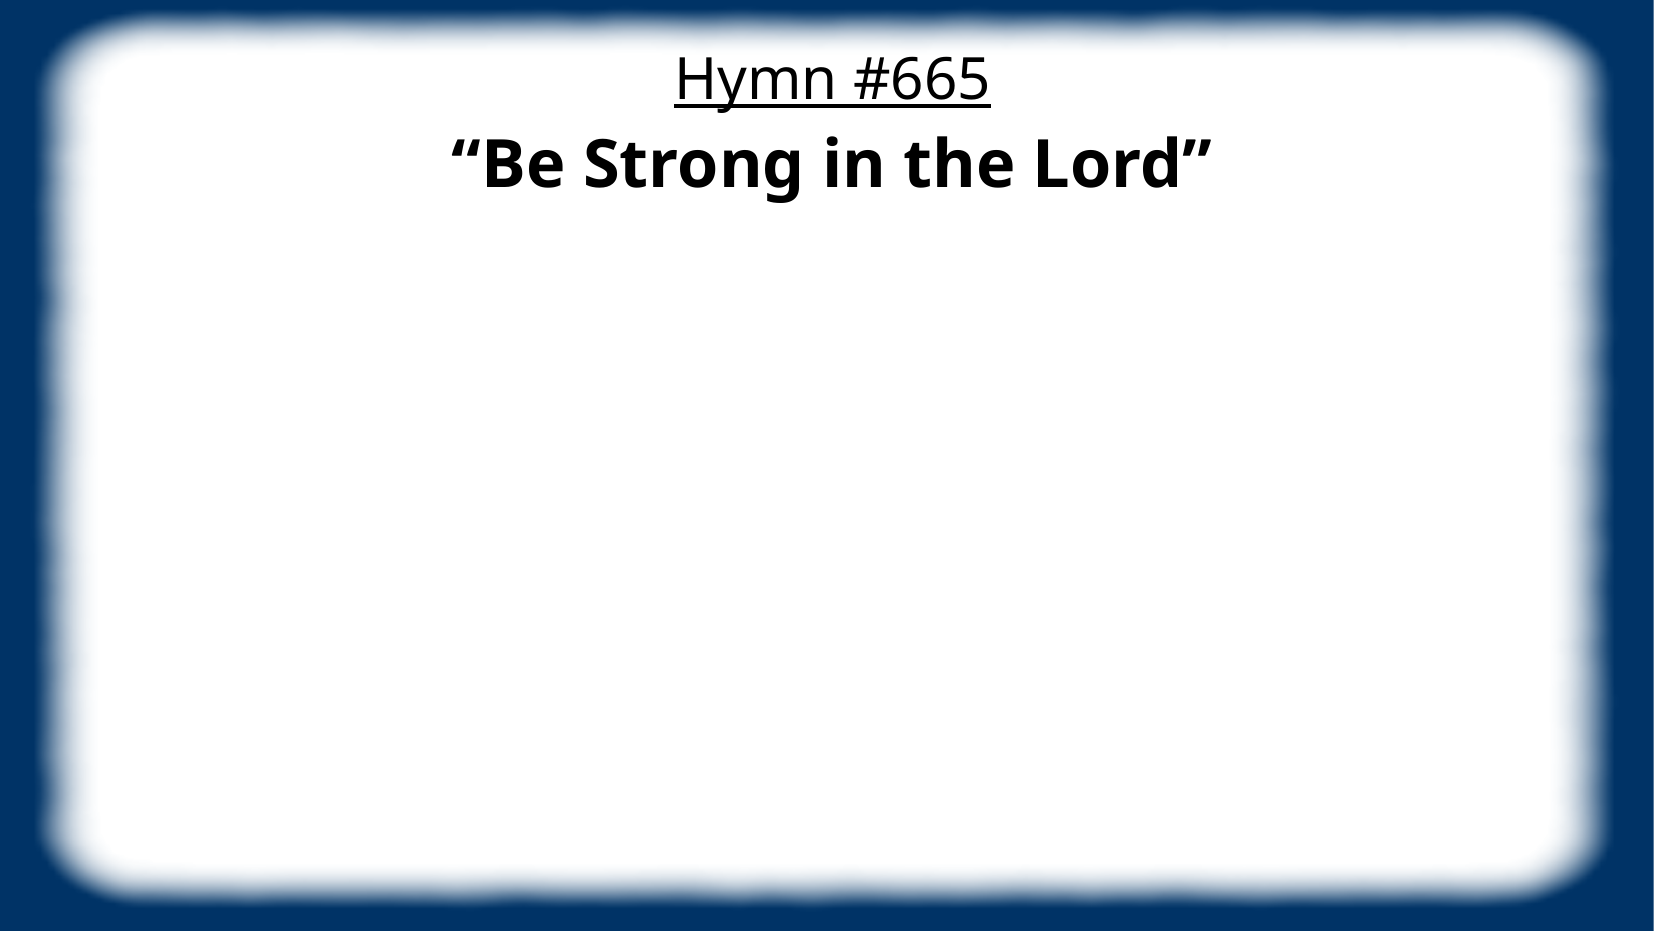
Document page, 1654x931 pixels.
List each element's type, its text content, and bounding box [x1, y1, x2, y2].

picture [0, 0, 1654, 931]
text_box Hymn #665 “Be Strong in the Lord” [90, 30, 1576, 211]
